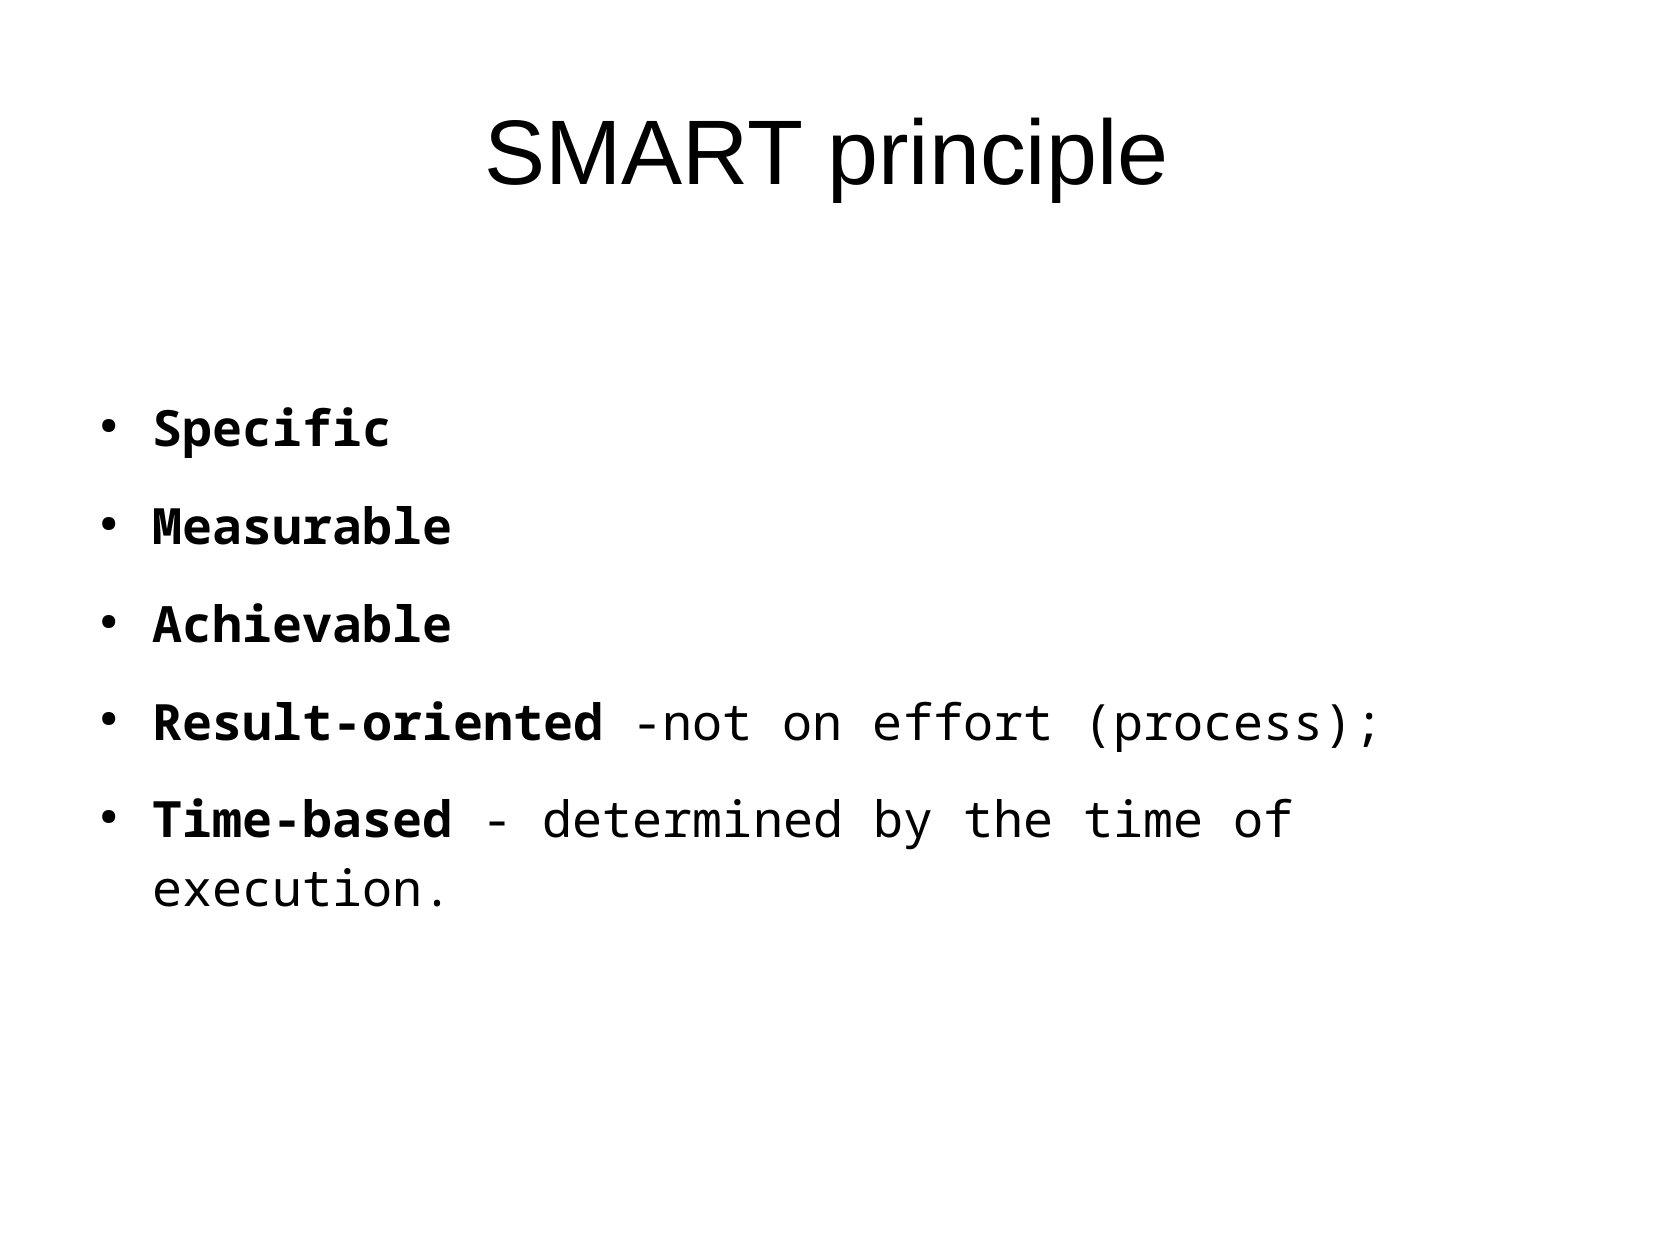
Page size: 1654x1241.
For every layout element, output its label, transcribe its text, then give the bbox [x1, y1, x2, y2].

list Specific Measurable Achievable Result-oriented -not on effort (process); Time-based - determined by the time of execution. [82, 295, 1571, 1099]
title SMART principle [82, 49, 1571, 257]
